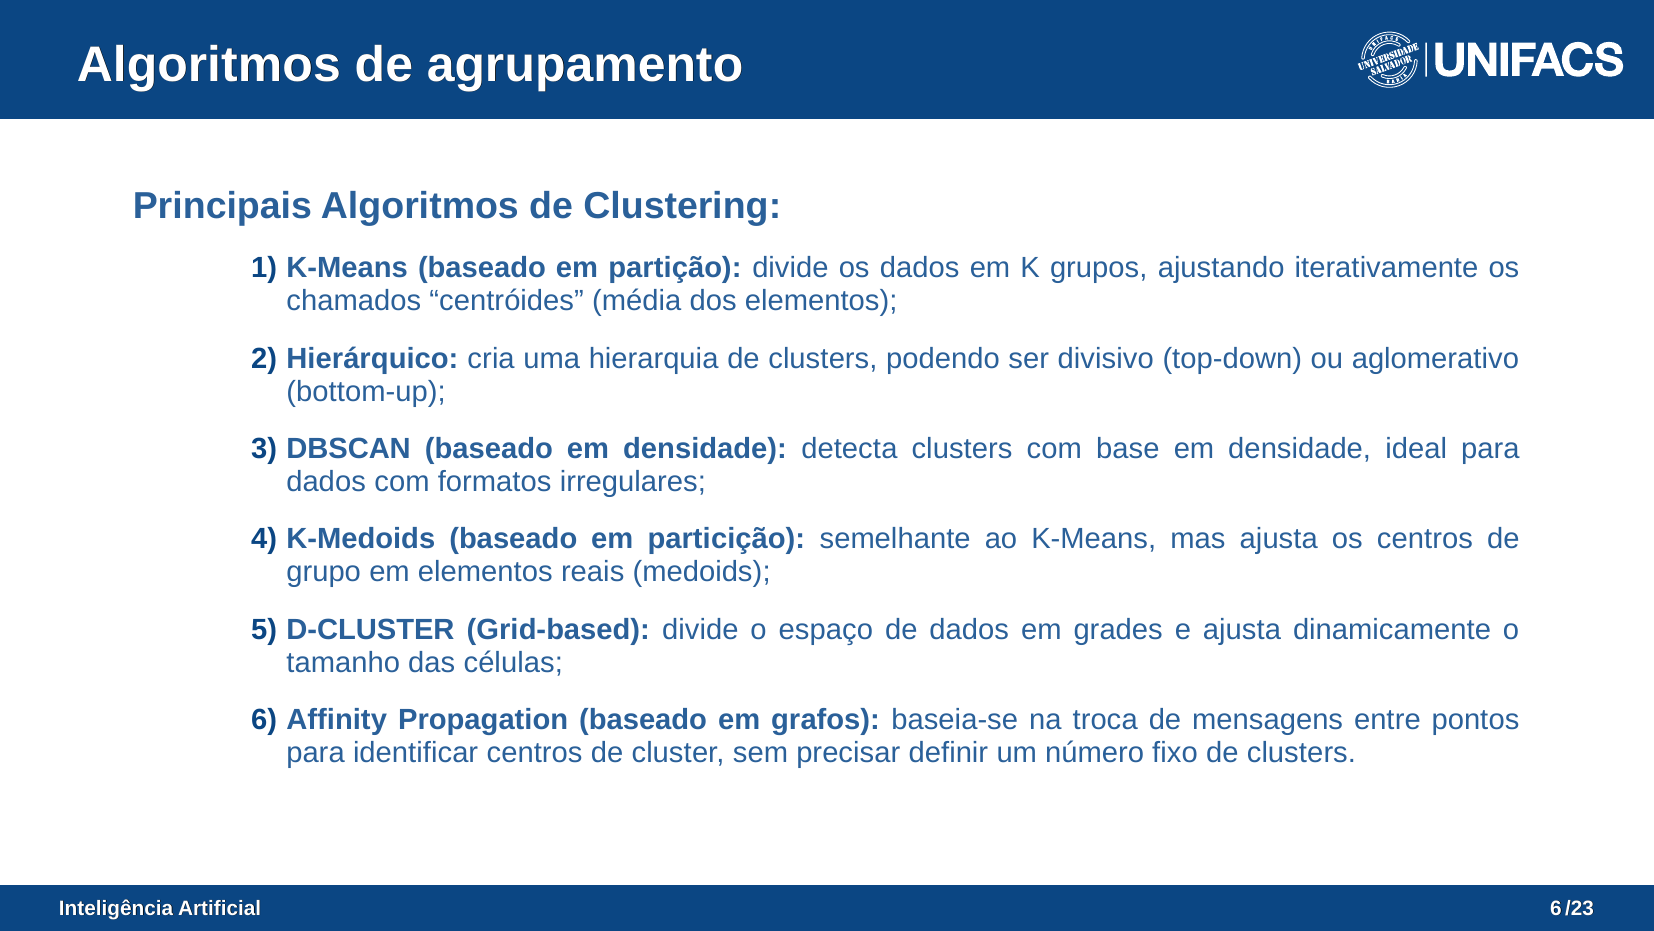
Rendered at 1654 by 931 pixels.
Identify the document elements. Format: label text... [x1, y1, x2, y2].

text_box Principais Algoritmos de Clustering: K-Means (baseado em partição): divide os dados em K grupos, ajustando iterativamente os chamados “centróides” (média dos elementos); Hierárquico: cria uma hierarquia de clusters, podendo ser divisivo (top-down) ou aglomerativo (bottom-up); DBSCAN (baseado em densidade): detecta clusters com base em densidade, ideal para dados com formatos irregulares; K-Medoids (baseado em particição): semelhante ao K-Means, mas ajusta os centros de grupo em elementos reais (medoids); D-CLUSTER (Grid-based): divide o espaço de dados em grades e ajusta dinamicamente o tamanho das células; Affinity Propagation (baseado em grafos): baseia-se na troca de mensagens entre pontos para identificar centros de cluster, sem precisar definir um número fixo de clusters. [118, 177, 1536, 819]
text_box Algoritmos de agrupamento [76, 7, 1241, 120]
